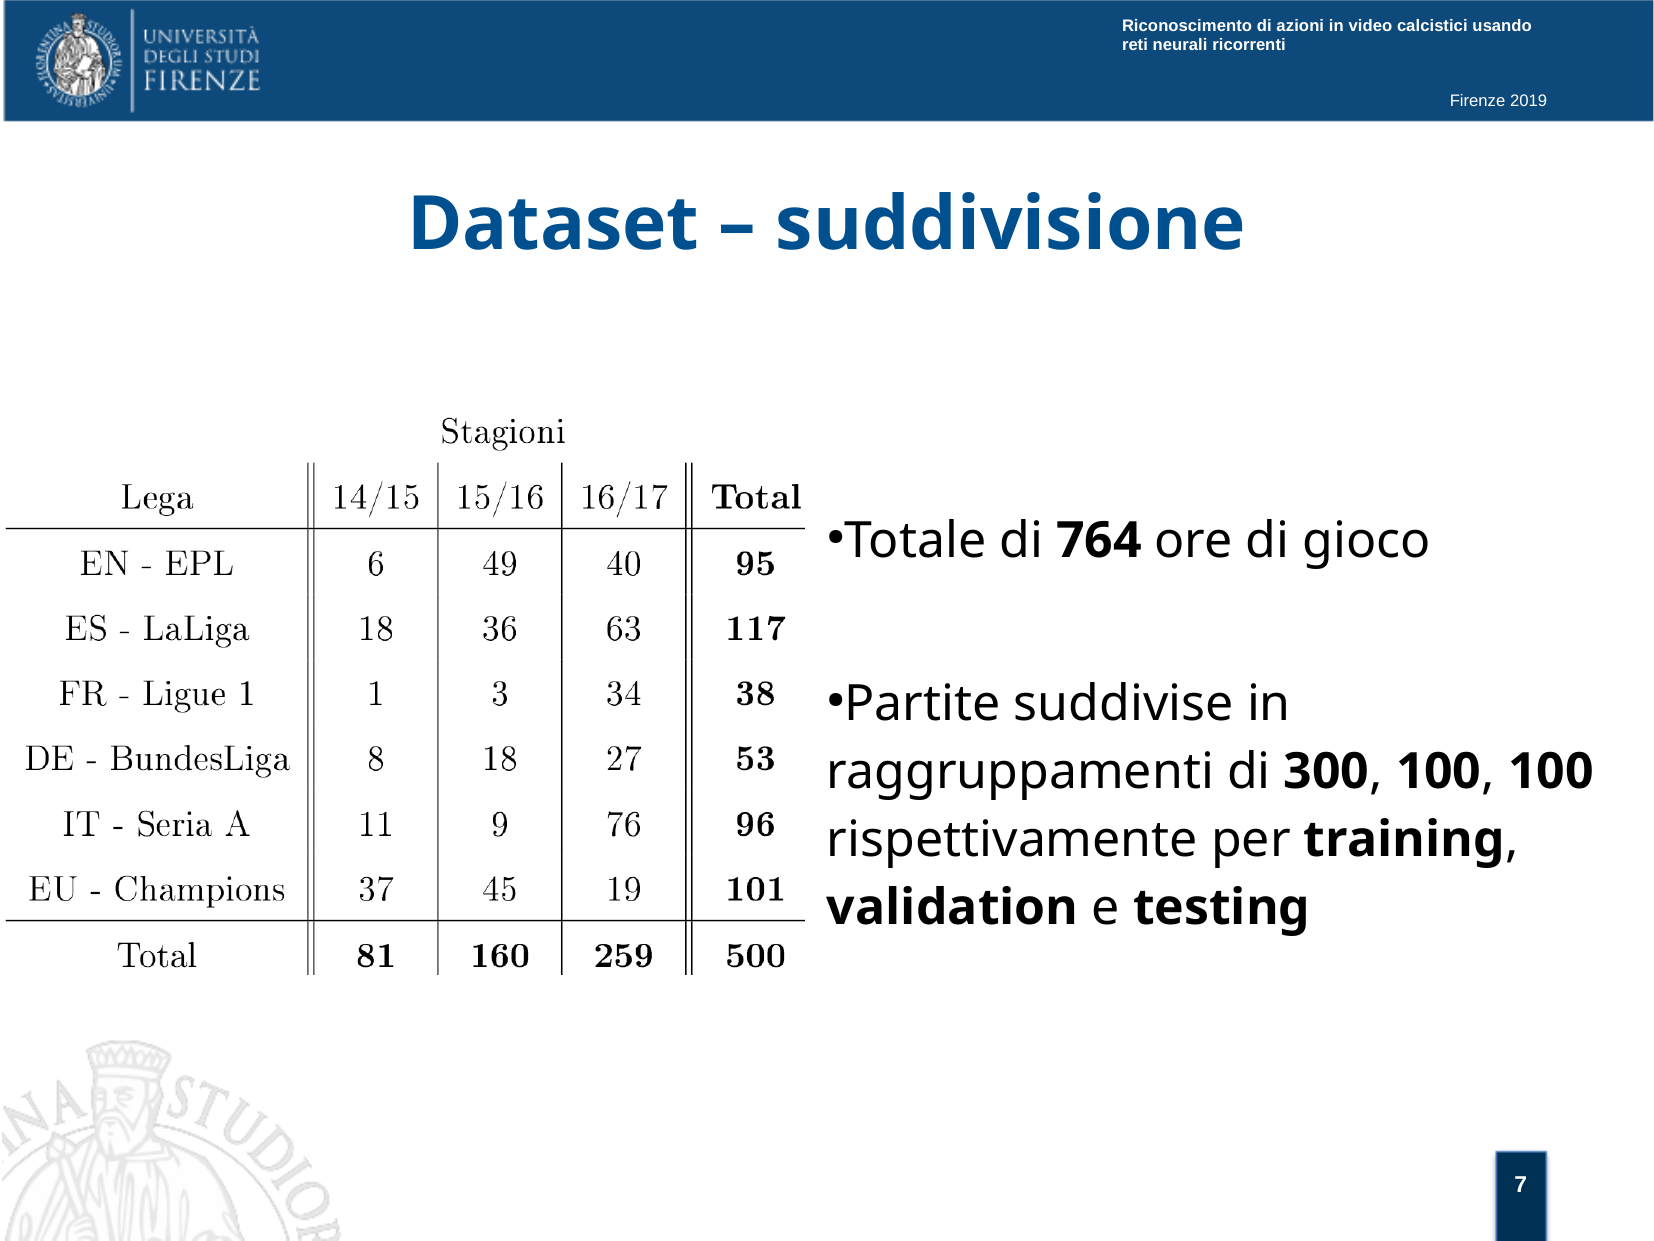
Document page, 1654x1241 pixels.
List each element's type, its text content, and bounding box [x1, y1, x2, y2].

text_box Totale di 764 ore di gioco Partite suddivise in raggruppamenti di 300, 100, 100 rispettivamente per training, validation e testing [826, 351, 1625, 1093]
picture [2, 250, 1654, 1241]
picture [2, 0, 1654, 118]
text_box 7 [1505, 1160, 1536, 1208]
text_box Dataset – suddivisione [0, 118, 1654, 250]
text_box Riconoscimento di azioni in video calcistici usando reti neurali ricorrenti Firenze 2019 [1122, 16, 1548, 111]
